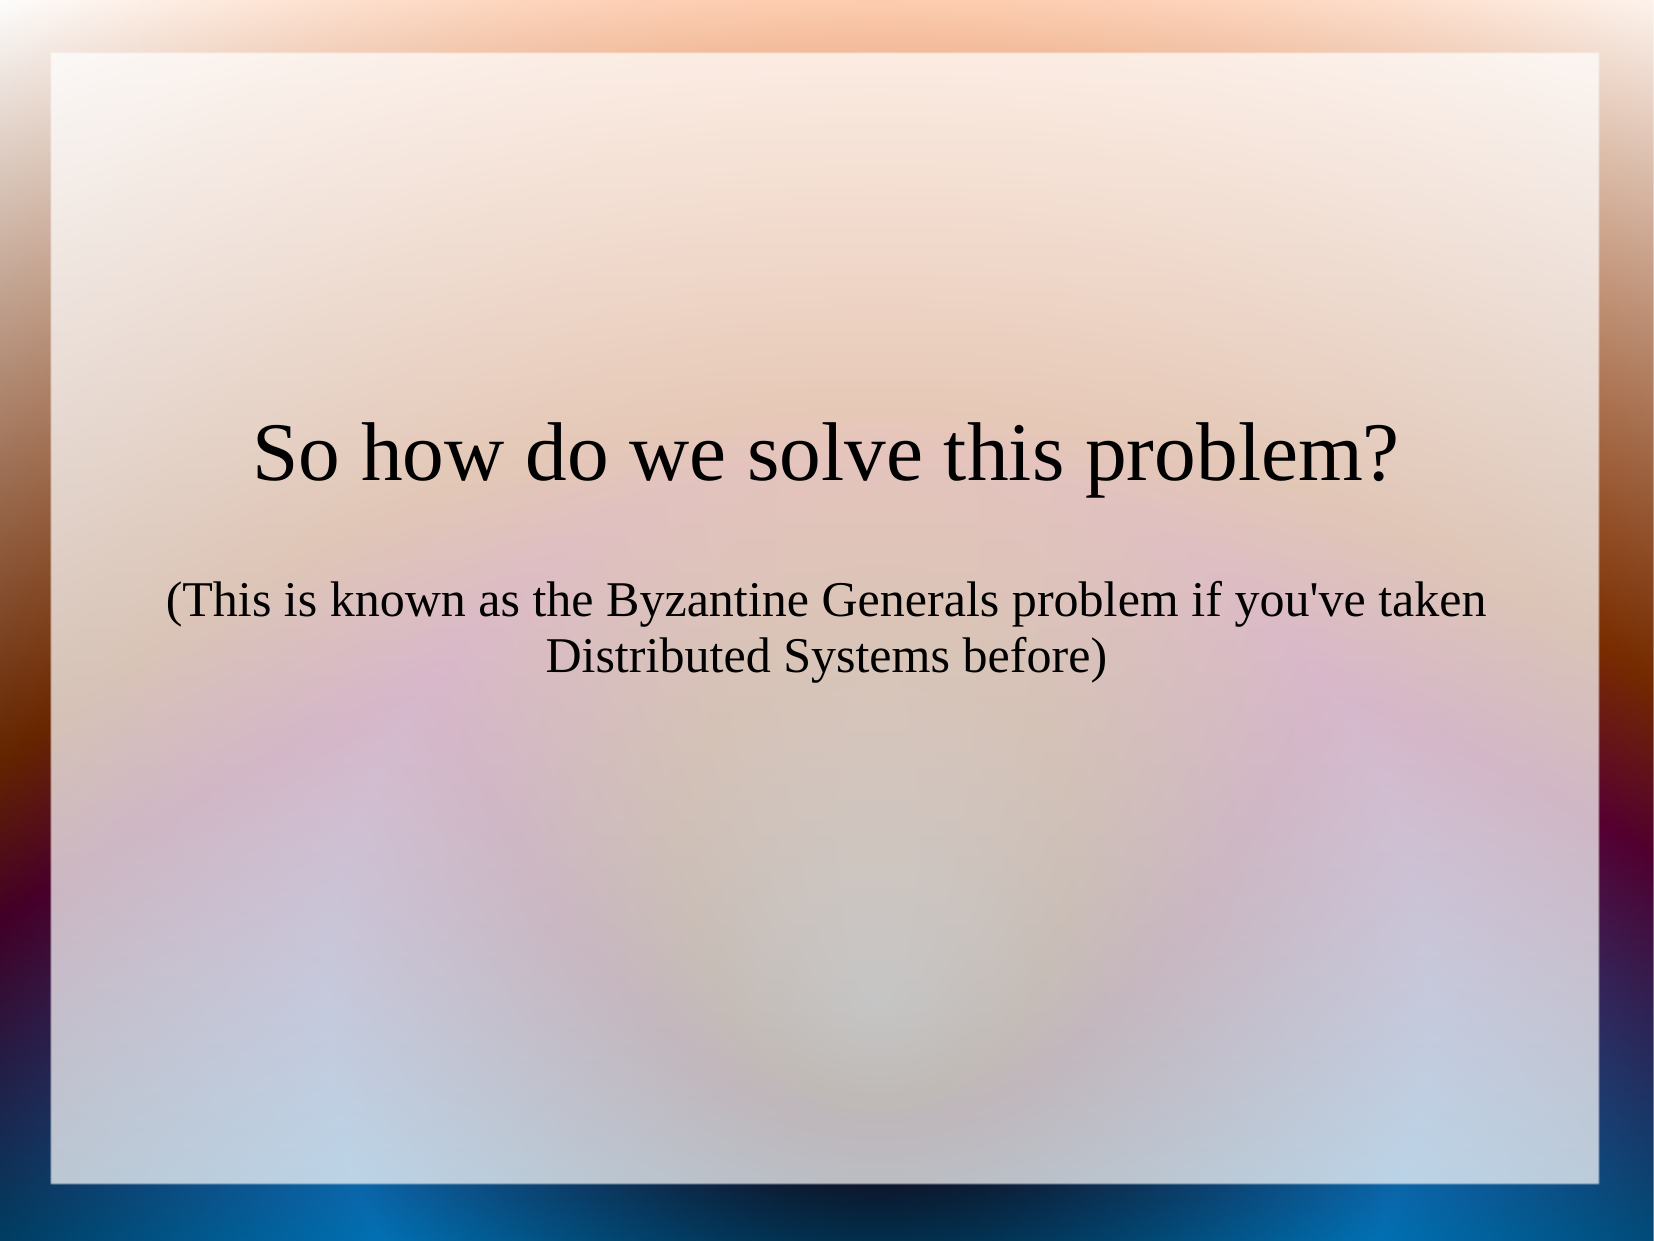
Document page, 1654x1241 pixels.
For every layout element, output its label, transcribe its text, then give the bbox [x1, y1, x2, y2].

picture [0, 0, 1654, 1241]
subtitle So how do we solve this problem? (This is known as the Byzantine Generals problem if you've taken Distributed Systems before) [82, 62, 1571, 1027]
